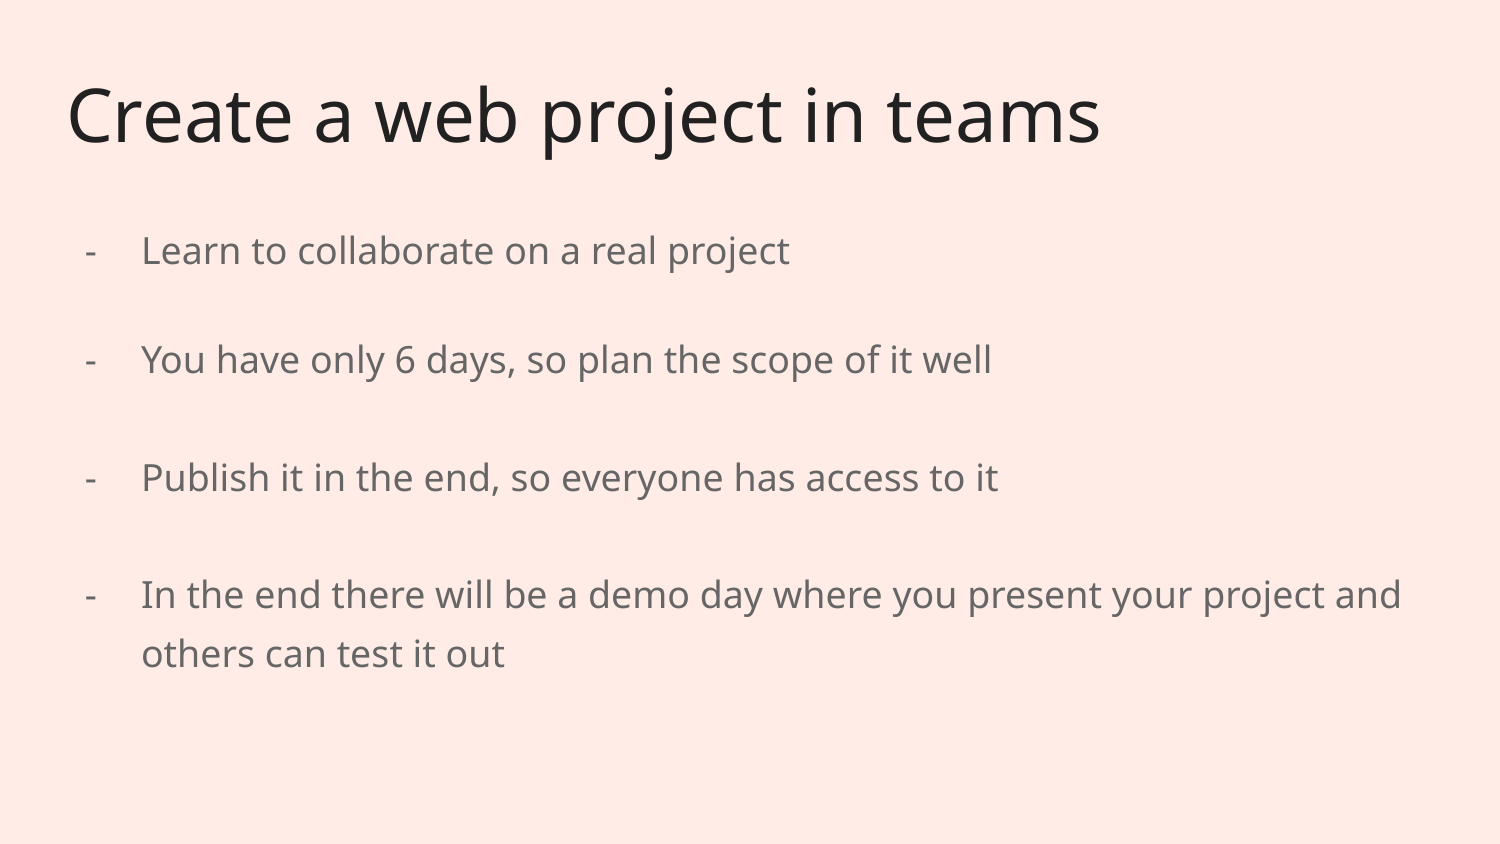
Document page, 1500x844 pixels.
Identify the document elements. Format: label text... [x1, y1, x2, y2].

title Create a web project in teams [51, 48, 1449, 180]
list Learn to collaborate on a real project You have only 6 days, so plan the scope of it well Publish it in the end, so everyone has access to it In the end there will be a demo day where you present your project and others can test it out [51, 201, 1449, 750]
